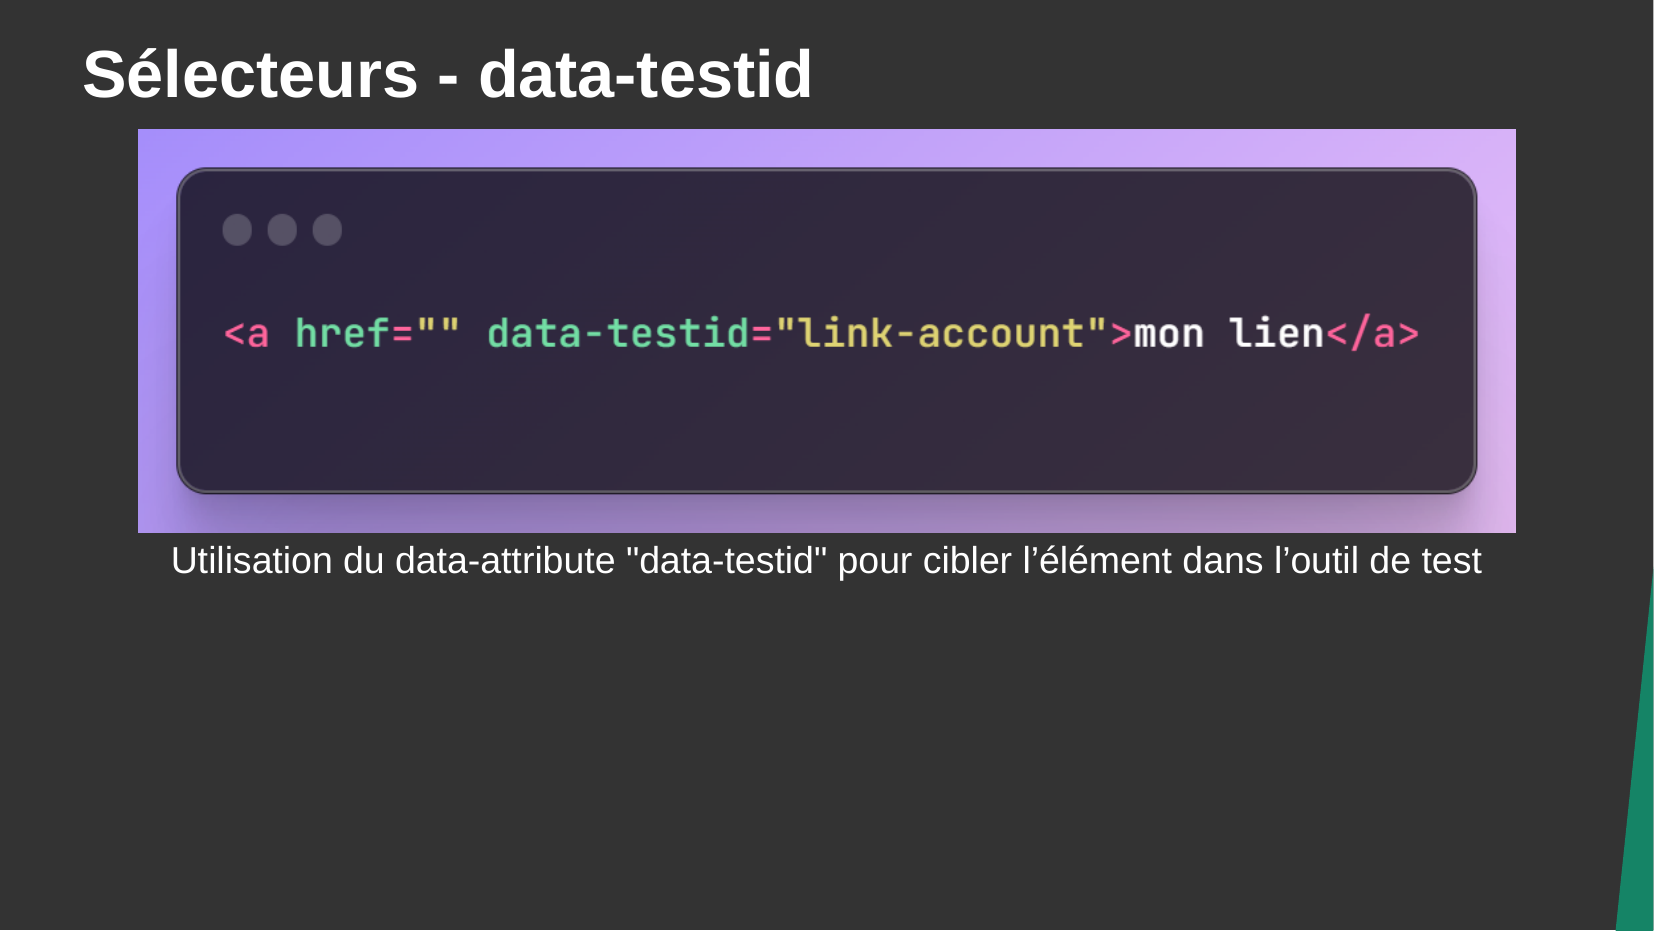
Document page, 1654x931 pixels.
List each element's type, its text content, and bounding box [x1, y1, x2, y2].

title Sélecteurs - data-testid [82, 37, 886, 119]
picture [138, 129, 1516, 533]
text_box [1615, 561, 1654, 931]
text_box Utilisation du data-attribute "data-testid" pour cibler l’élément dans l’outil de test [141, 533, 1512, 591]
